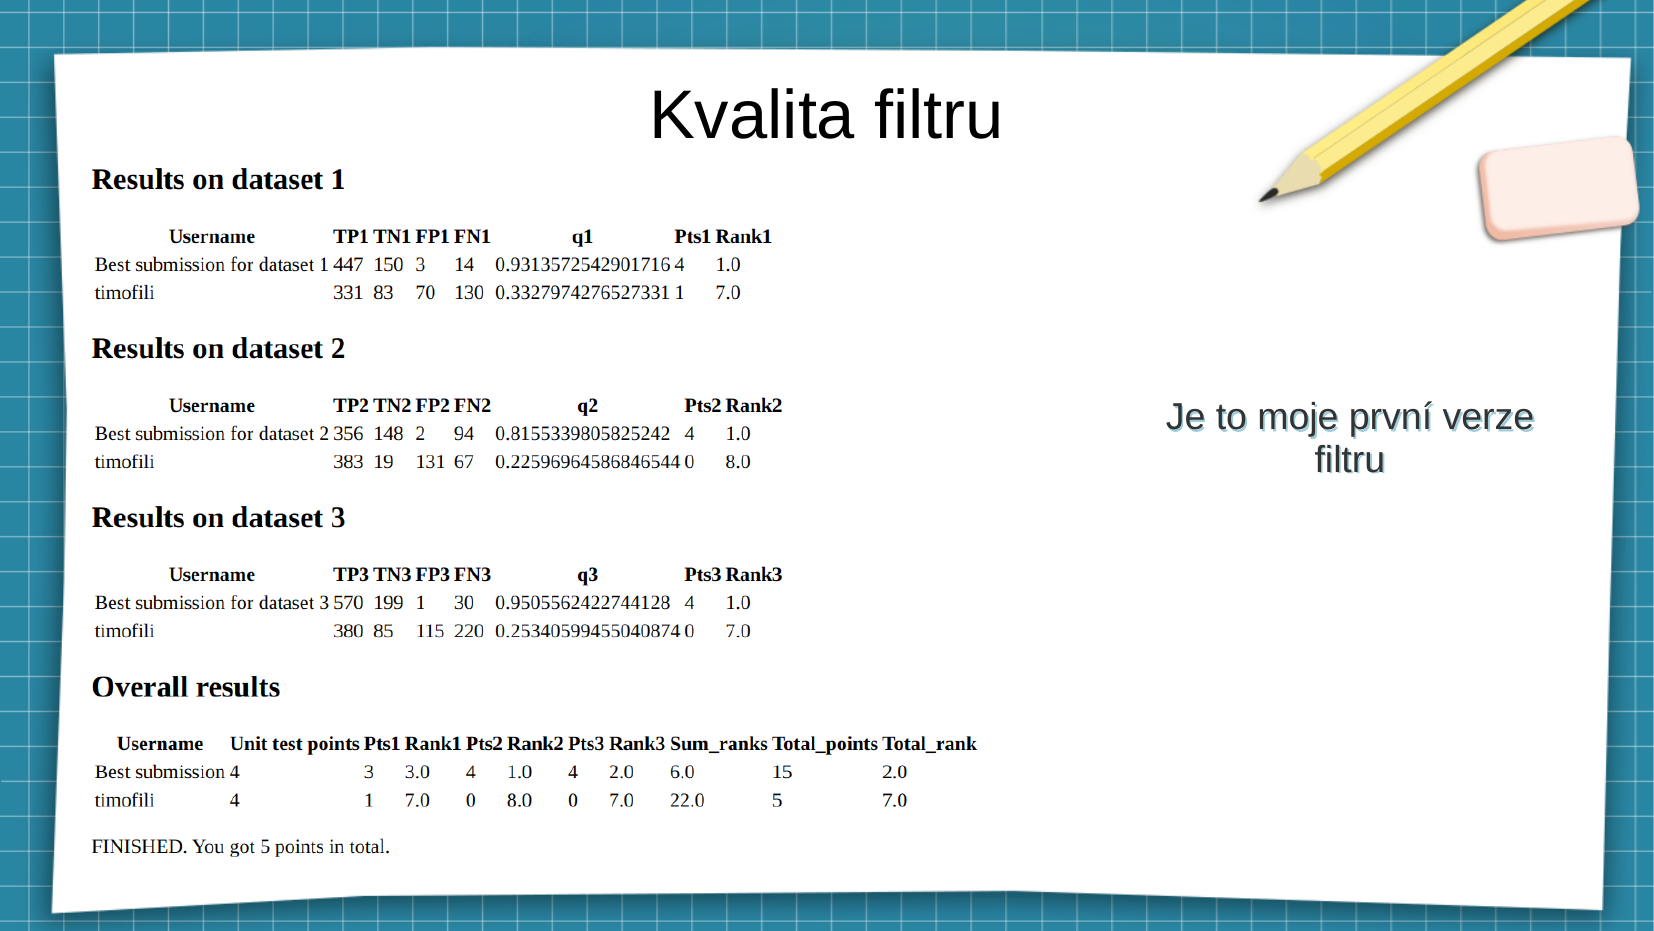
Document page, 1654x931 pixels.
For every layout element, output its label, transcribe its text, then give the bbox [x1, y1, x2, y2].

text_box Je to moje první verze filtru [1125, 388, 1576, 488]
title Kvalita filtru [82, 37, 1571, 193]
picture [0, 0, 1654, 931]
